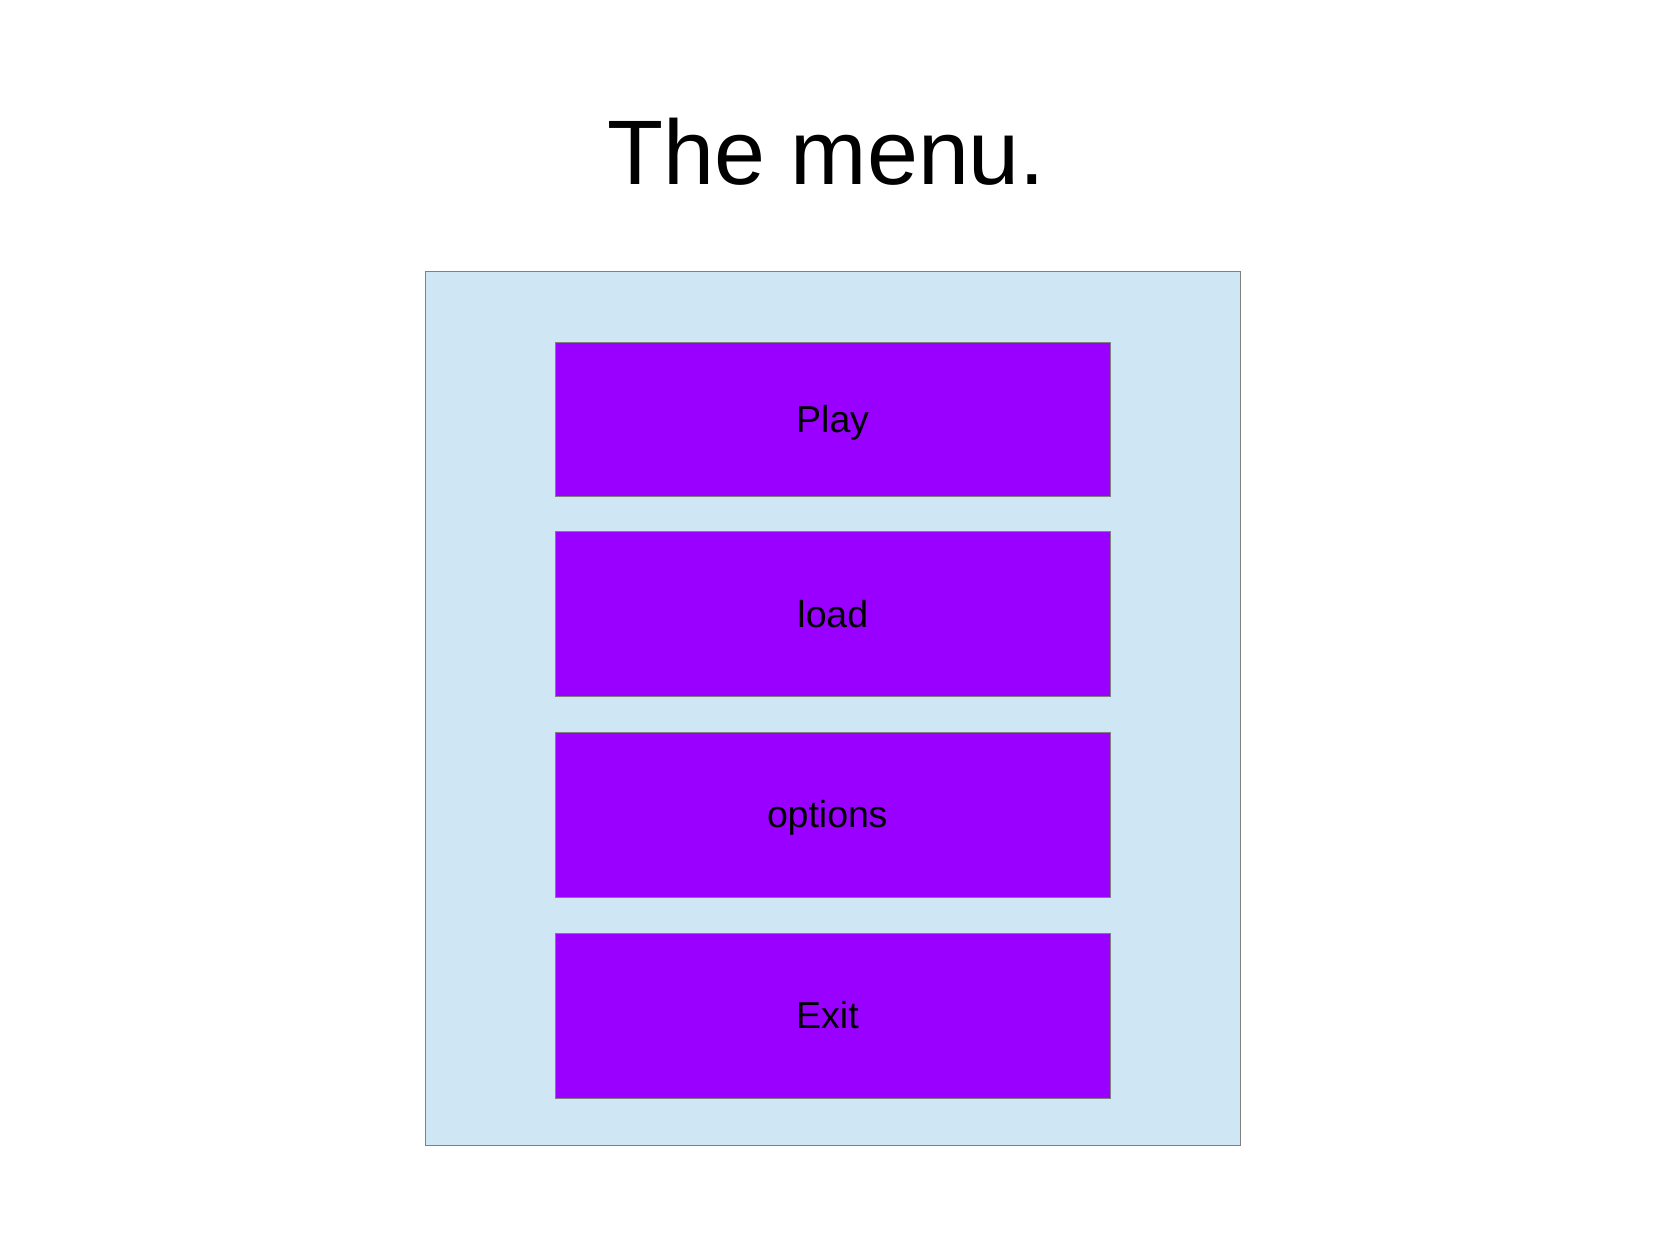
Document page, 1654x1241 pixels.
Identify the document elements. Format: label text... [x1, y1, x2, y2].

text_box options [555, 732, 1111, 898]
text_box Exit [555, 933, 1111, 1099]
text_box load [555, 531, 1111, 697]
text_box [425, 271, 1241, 1146]
text_box Play [555, 342, 1111, 497]
title The menu. [82, 49, 1571, 257]
